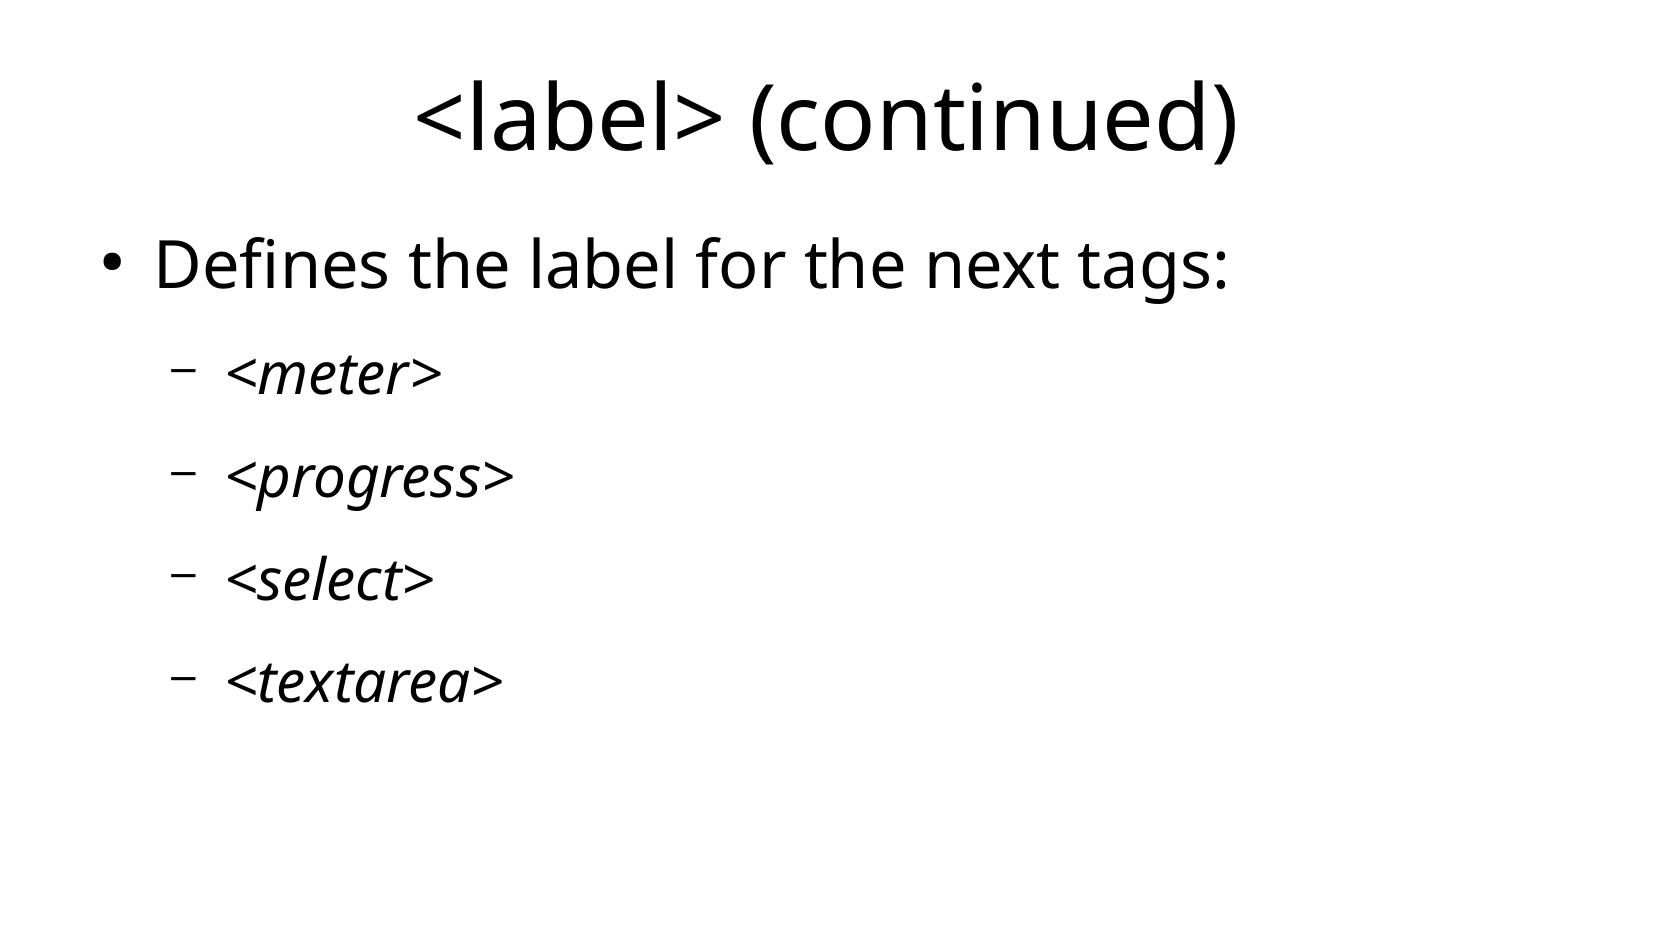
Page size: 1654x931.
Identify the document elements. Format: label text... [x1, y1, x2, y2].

title <label> (continued) [82, 37, 1571, 193]
list Defines the label for the next tags: <meter> <progress> <select> <textarea> [82, 217, 1571, 758]
